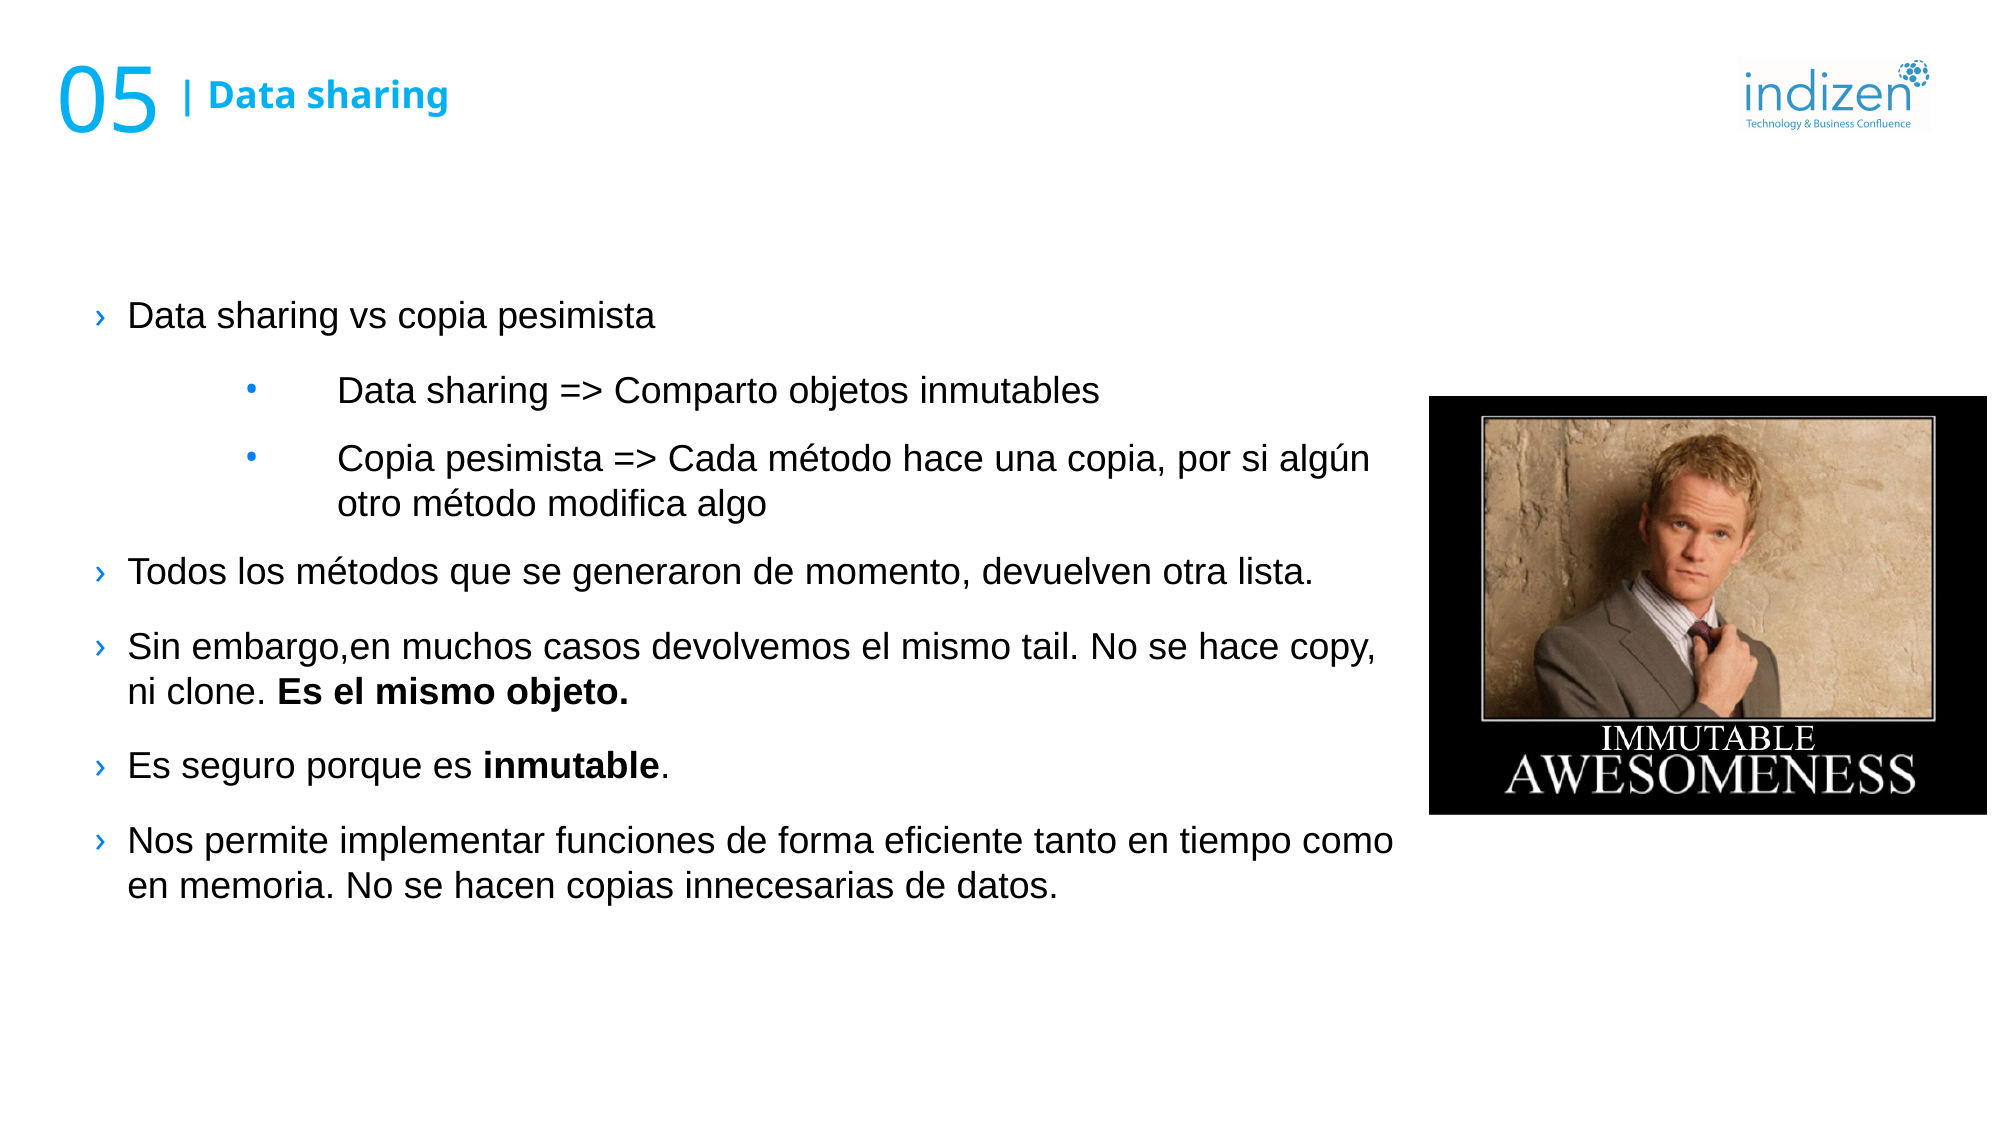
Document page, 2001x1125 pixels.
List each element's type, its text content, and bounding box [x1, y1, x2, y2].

text_box | Data sharing [157, 60, 1276, 126]
picture [1737, 57, 1931, 133]
text_box 05 [69, 72, 96, 126]
picture [1429, 396, 1987, 815]
text_box Data sharing vs copia pesimista Data sharing => Comparto objetos inmutables Copia pesimista => Cada método hace una copia, por si algún otro método modifica algo Todos los métodos que se generaron de momento, devuelven otra lista. Sin embargo,en muchos casos devolvemos el mismo tail. No se hace copy, ni clone. Es el mismo objeto. Es seguro porque es inmutable. Nos permite implementar funciones de forma eficiente tanto en tiempo como en memoria. No se hacen copias innecesarias de datos. [94, 214, 1406, 1040]
text_box 05 [41, 45, 1392, 127]
